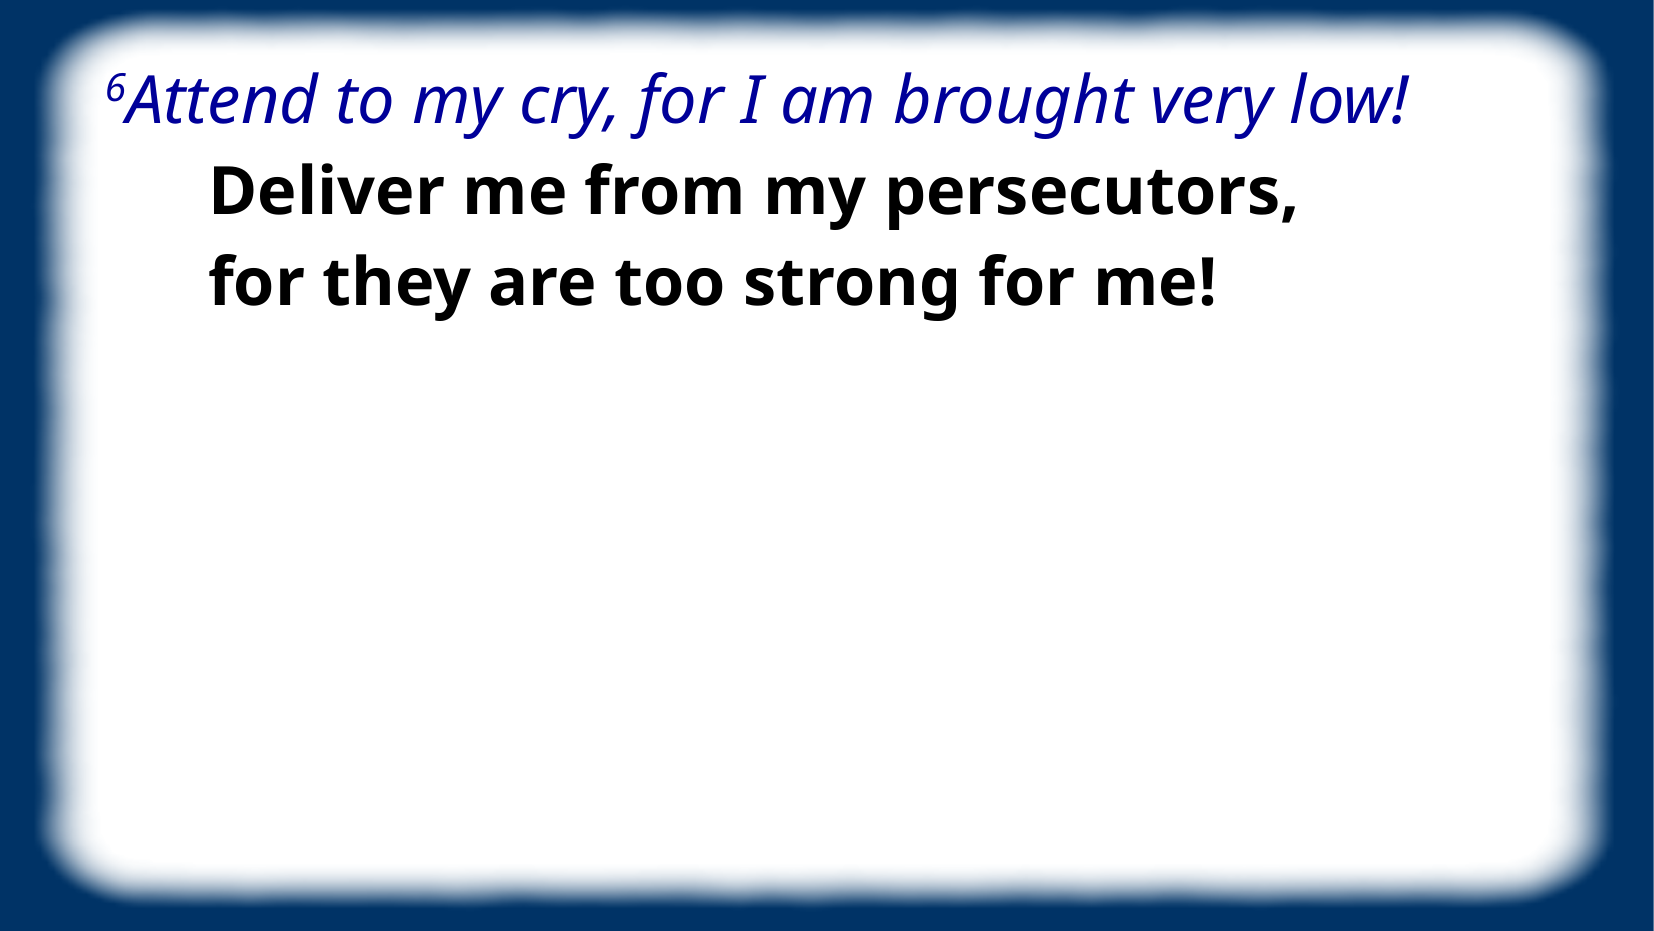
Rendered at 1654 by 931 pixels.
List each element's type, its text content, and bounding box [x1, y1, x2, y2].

picture [0, 0, 1654, 931]
text_box 6Attend to my cry, for I am brought very low! Deliver me from my persecutors, for they are too strong for me! [90, 45, 1561, 327]
